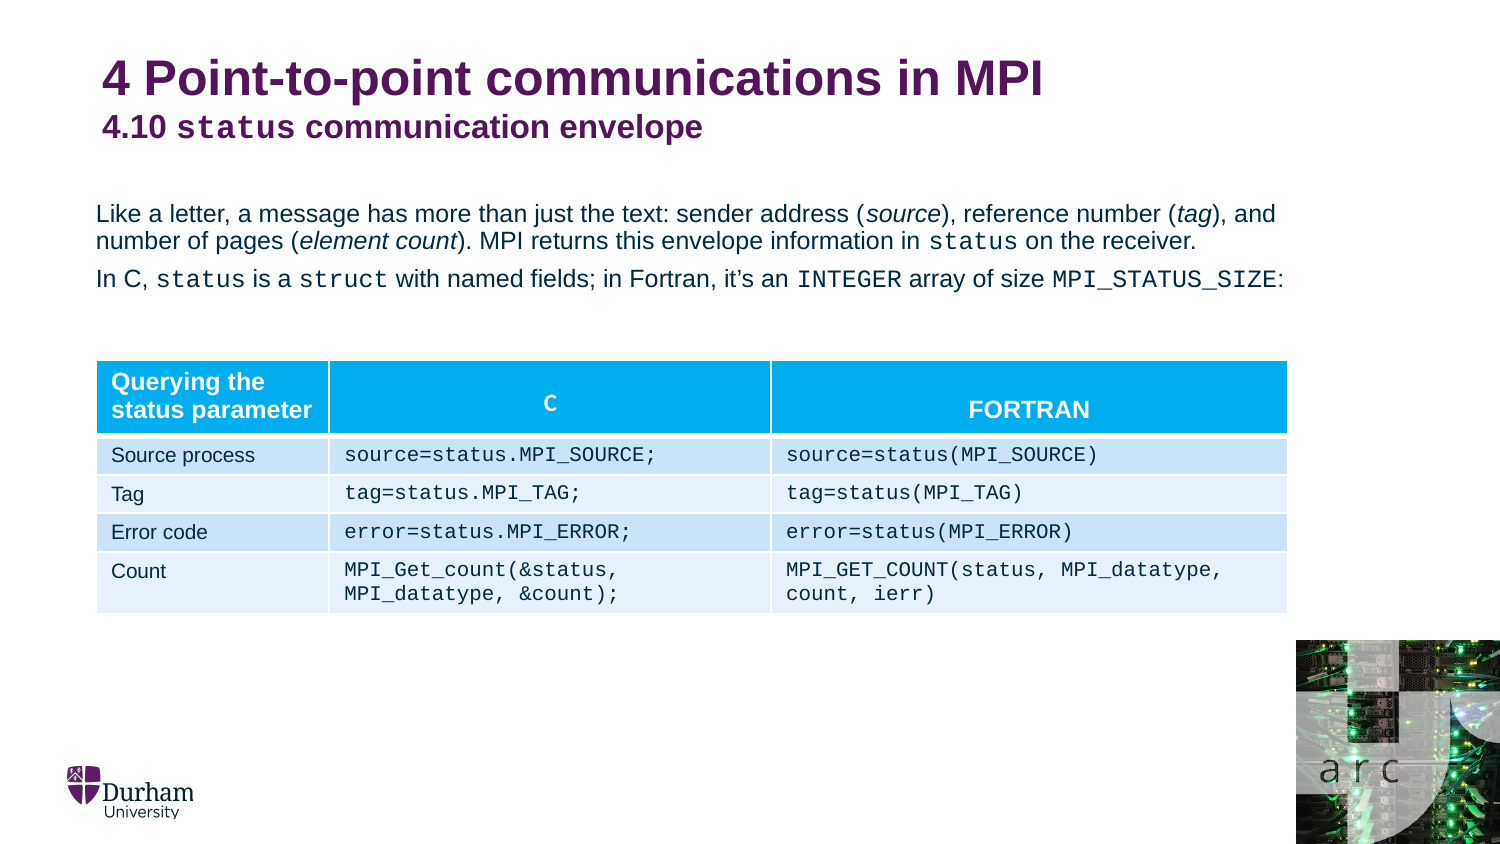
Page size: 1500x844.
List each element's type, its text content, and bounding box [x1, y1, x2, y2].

table_cell source=status(MPI_SOURCE) [772, 439, 1287, 474]
picture [1296, 640, 1500, 844]
table_cell error=status(MPI_ERROR) [772, 514, 1287, 551]
table_header FORTRAN [772, 361, 1287, 433]
table_header C [330, 361, 770, 433]
table_cell MPI_GET_COUNT(status, MPI_datatype, count, ierr) [772, 553, 1287, 613]
table_cell Error code [97, 514, 328, 551]
table_cell Tag [97, 476, 328, 512]
table_cell error=status.MPI_ERROR; [330, 514, 770, 551]
table_header Querying the status parameter [97, 361, 328, 433]
table_cell Count [97, 553, 328, 613]
table_cell Source process [97, 439, 328, 474]
picture [67, 766, 193, 819]
table_cell tag=status(MPI_TAG) [772, 476, 1287, 512]
title 4 Point-to-point communications in MPI 4.10 status communication envelope [101, 45, 1399, 154]
table_cell tag=status.MPI_TAG; [330, 476, 770, 512]
table_cell source=status.MPI_SOURCE; [330, 439, 770, 474]
list Like a letter, a message has more than just the text: sender address (source), reference number (tag), and number of pages (element count). MPI returns this envelope information in status on the receiver. In C, status is a struct with named fields; in Fortran, it’s an INTEGER array of size MPI_STATUS_SIZE: [95, 200, 1306, 308]
table_cell MPI_Get_count(&status, MPI_datatype, &count); [330, 553, 770, 613]
